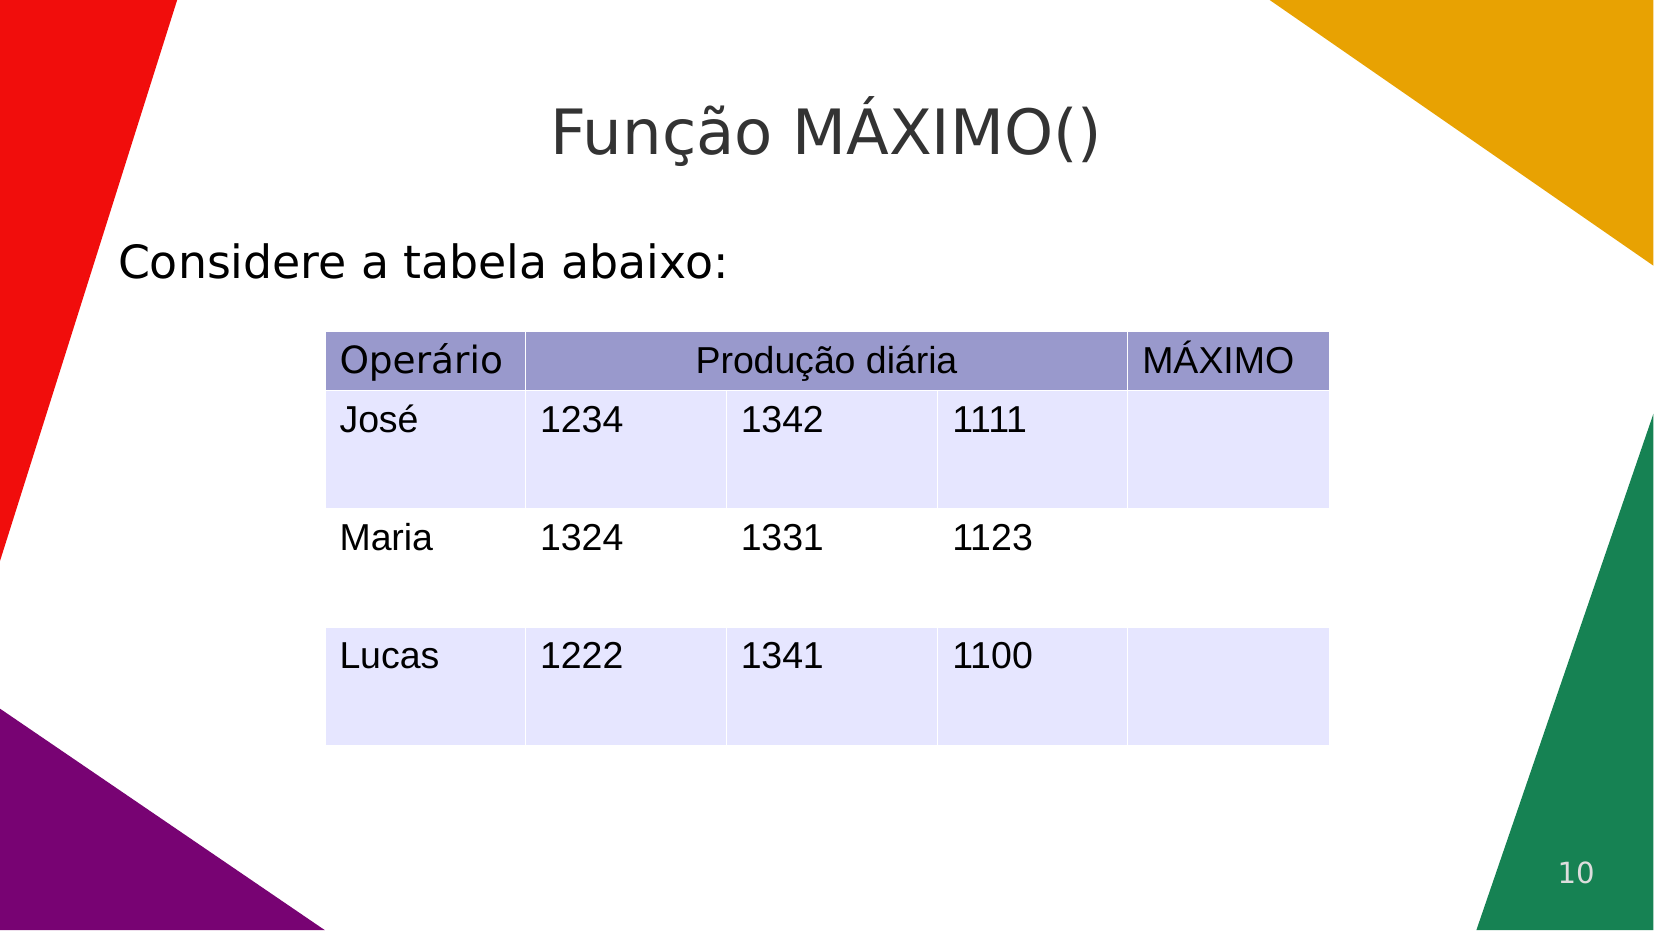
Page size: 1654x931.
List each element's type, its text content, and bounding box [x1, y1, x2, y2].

table_cell [938, 746, 1127, 861]
table_cell 1222 [526, 628, 726, 745]
table_cell 1100 [938, 628, 1127, 745]
table_cell [1128, 391, 1329, 508]
table_cell José [326, 391, 525, 508]
table_cell 1111 [938, 391, 1127, 508]
table_cell Maria [326, 509, 525, 627]
table_header MÁXIMO [1128, 332, 1329, 390]
table_cell 1342 [727, 391, 937, 508]
table_cell [526, 746, 726, 861]
table_cell 1341 [727, 628, 937, 745]
list Considere a tabela abaixo: [118, 236, 1536, 827]
table_cell [1128, 628, 1329, 745]
table_header Operário [326, 332, 525, 390]
table_cell Lucas [326, 628, 525, 745]
table_cell [727, 746, 937, 861]
table_cell 1324 [526, 509, 726, 627]
table_cell 1234 [526, 391, 726, 508]
table_header Produção diária [526, 332, 1127, 390]
table_cell [1128, 509, 1329, 627]
table_cell [1128, 746, 1329, 861]
table_cell 1123 [938, 509, 1127, 627]
table_cell [326, 746, 525, 861]
title Função MÁXIMO() [118, 59, 1536, 207]
table_cell 1331 [727, 509, 937, 627]
